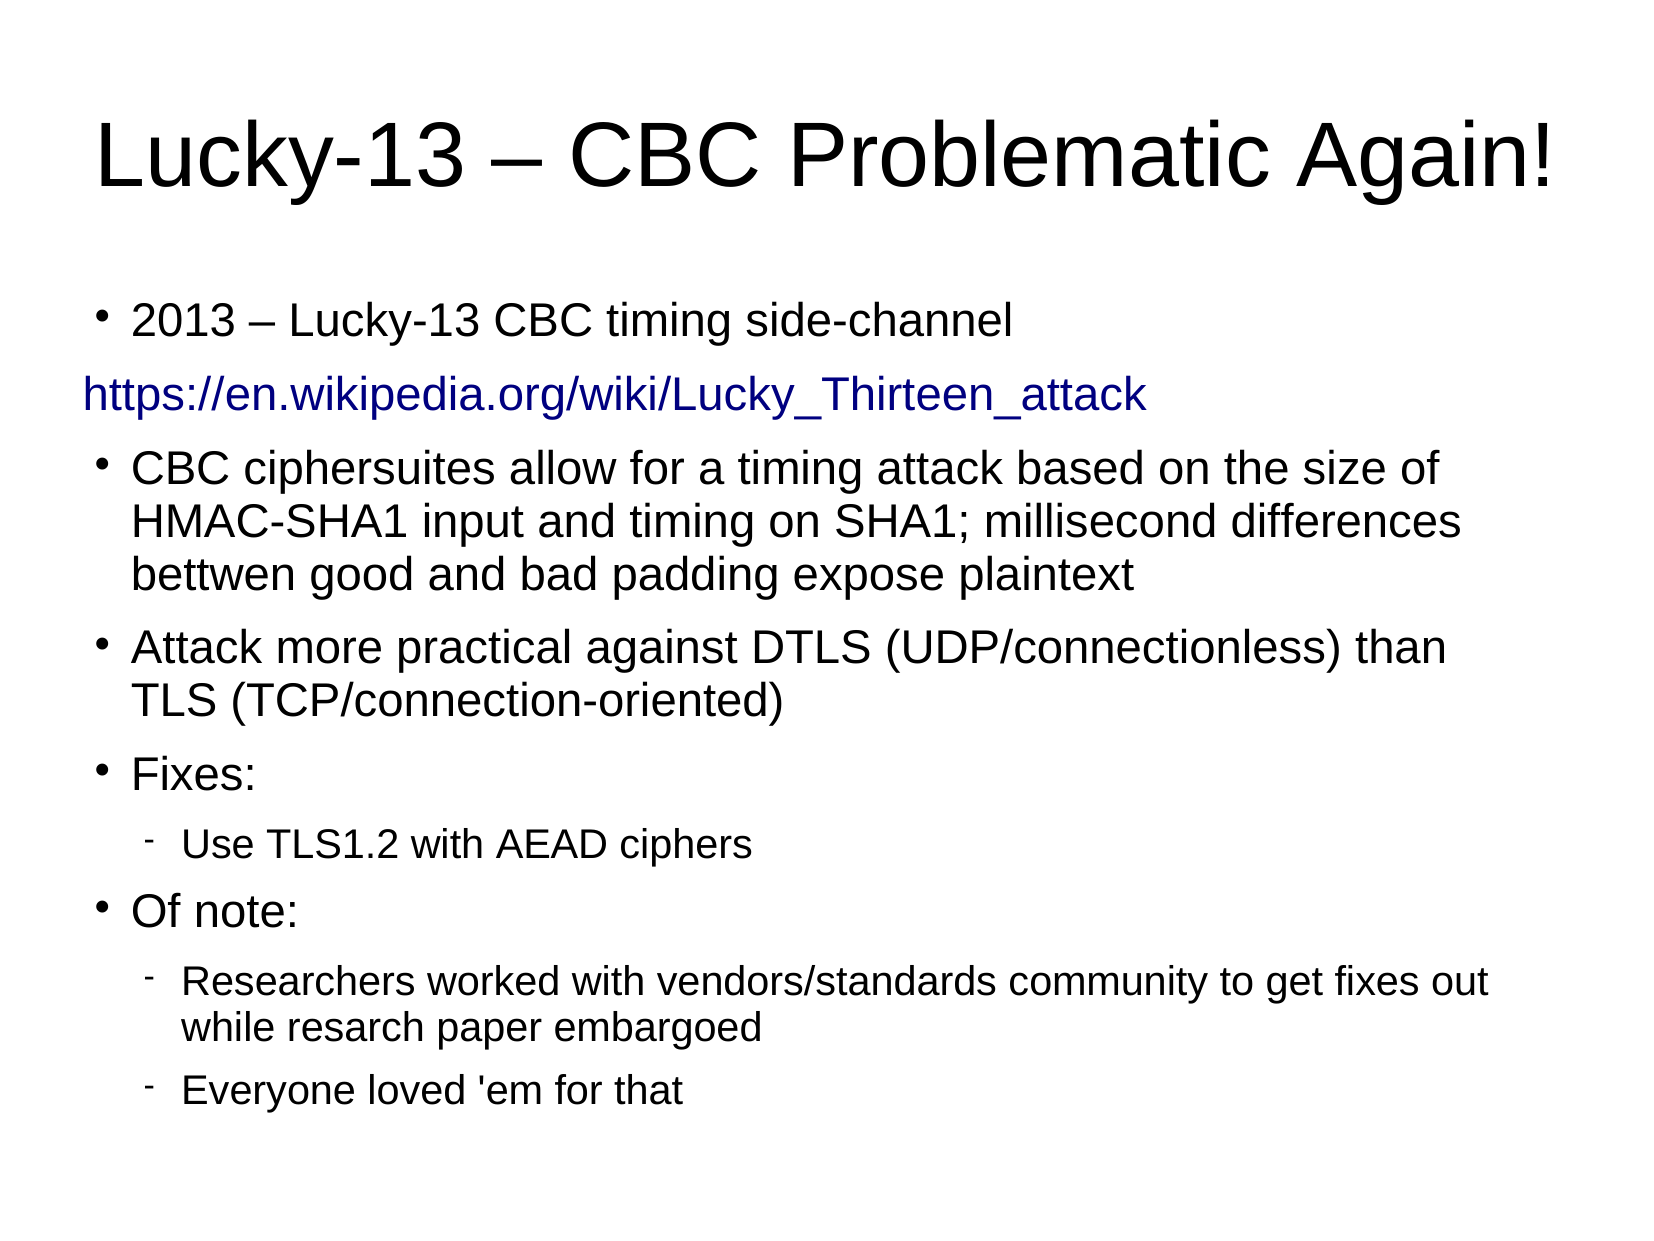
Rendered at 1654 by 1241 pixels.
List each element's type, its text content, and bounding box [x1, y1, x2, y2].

title Lucky-13 – CBC Problematic Again! [82, 49, 1571, 257]
list 2013 – Lucky-13 CBC timing side-channel https://en.wikipedia.org/wiki/Lucky_Thirteen_attack CBC ciphersuites allow for a timing attack based on the size of HMAC-SHA1 input and timing on SHA1; millisecond differences bettwen good and bad padding expose plaintext Attack more practical against DTLS (UDP/connectionless) than TLS (TCP/connection-oriented) Fixes: Use TLS1.2 with AEAD ciphers Of note: Researchers worked with vendors/standards community to get fixes out while resarch paper embargoed Everyone loved 'em for that [82, 290, 1538, 1123]
